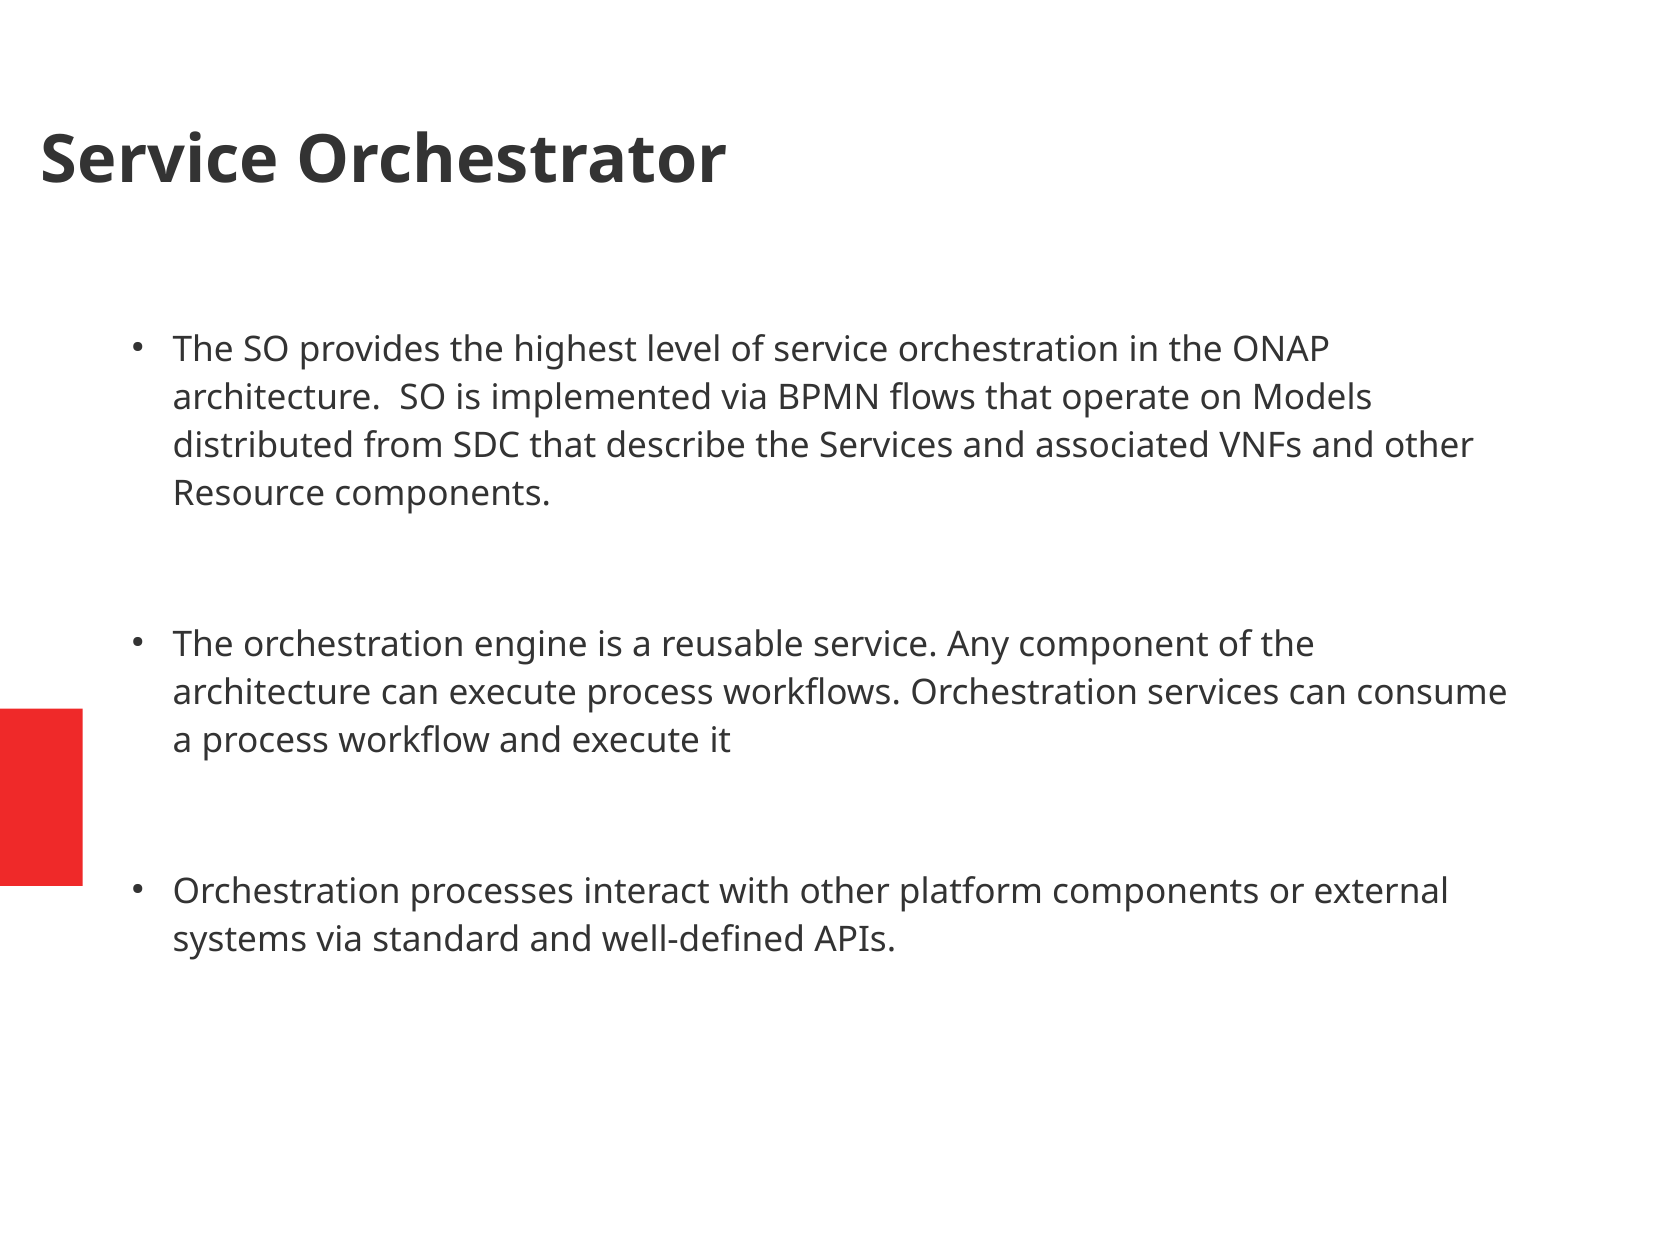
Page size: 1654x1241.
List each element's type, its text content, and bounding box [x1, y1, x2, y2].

list The SO provides the highest level of service orchestration in the ONAP architecture. SO is implemented via BPMN flows that operate on Models distributed from SDC that describe the Services and associated VNFs and other Resource components. The orchestration engine is a reusable service. Any component of the architecture can execute process workflows. Orchestration services can consume a process workflow and execute it Orchestration processes interact with other platform components or external systems via standard and well-defined APIs. [118, 248, 1524, 968]
text_box Service Orchestrator [23, 118, 834, 196]
